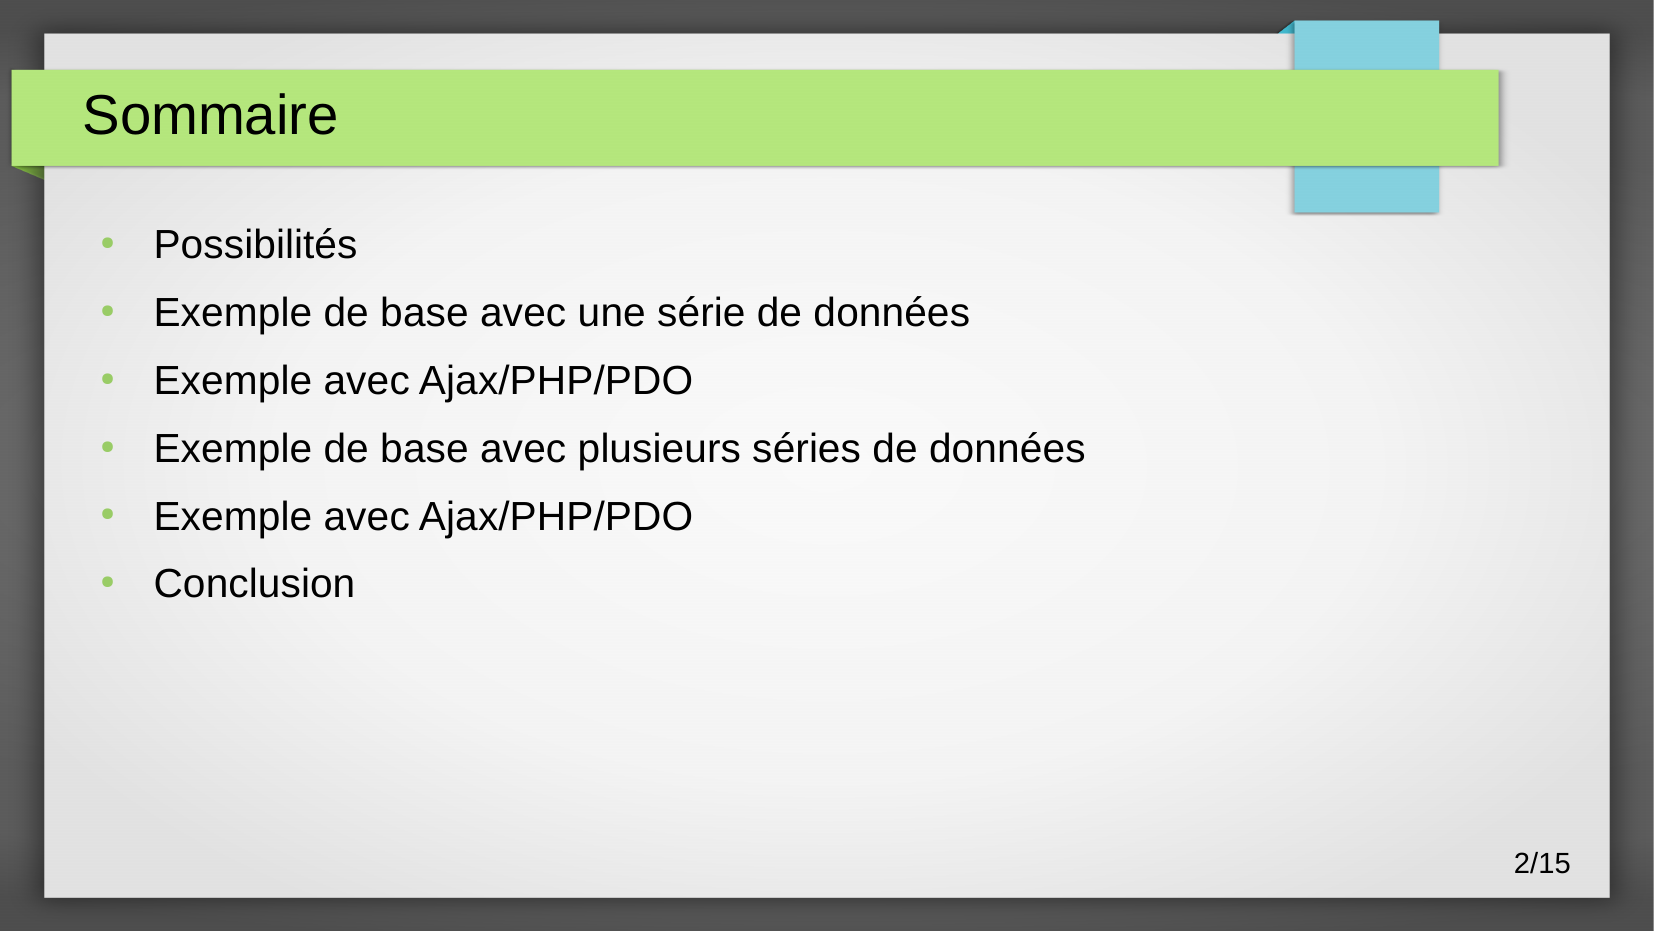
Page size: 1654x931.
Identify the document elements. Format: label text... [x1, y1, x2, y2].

title Sommaire [82, 70, 1264, 160]
picture [0, 0, 1654, 931]
list Possibilités Exemple de base avec une série de données Exemple avec Ajax/PHP/PDO Exemple de base avec plusieurs séries de données Exemple avec Ajax/PHP/PDO Conclusion [82, 221, 1571, 761]
